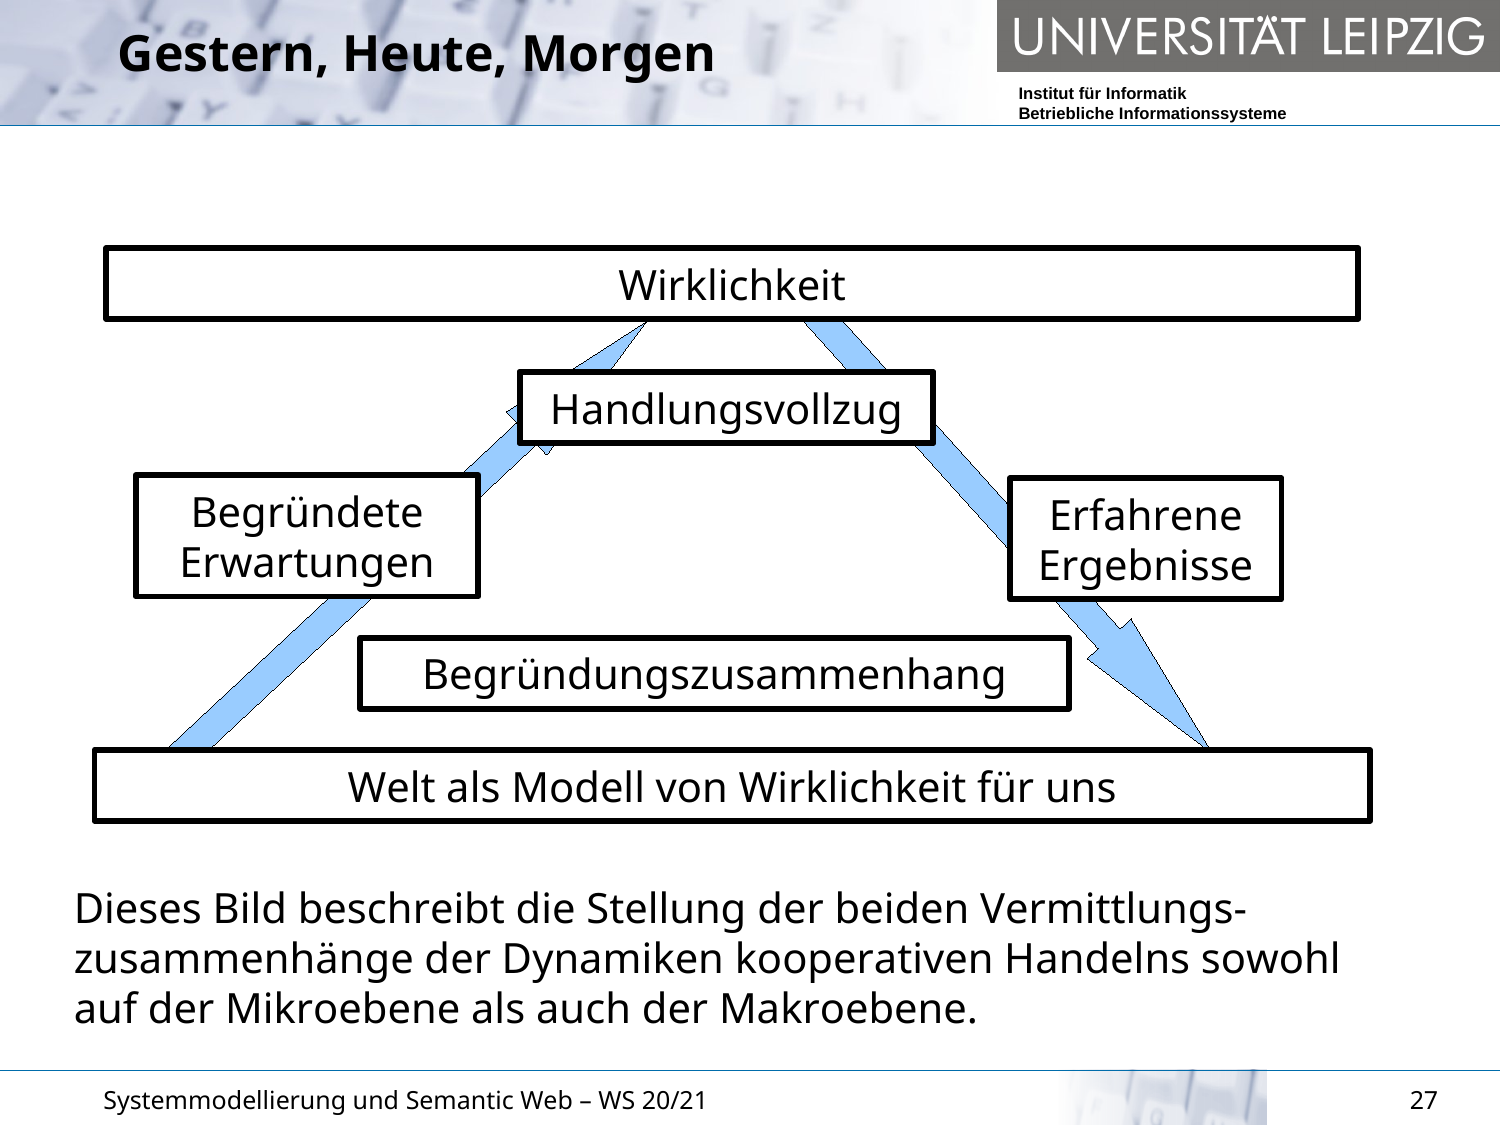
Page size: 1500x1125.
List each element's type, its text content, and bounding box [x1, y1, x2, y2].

text_box [1056, 602, 1209, 747]
text_box Begründete Erwartungen [135, 475, 479, 597]
text_box Erfahrene Ergebnisse [1009, 478, 1282, 600]
text_box [463, 404, 535, 497]
text_box Wirklichkeit [106, 248, 1359, 319]
text_box [915, 424, 1007, 548]
text_box Begründungszusammenhang [360, 637, 1069, 709]
text_box Welt als Modell von Wirklichkeit für uns [94, 750, 1371, 821]
text_box [538, 446, 554, 455]
text_box Gestern, Heute, Morgen [103, 13, 732, 90]
picture [1057, 1071, 1267, 1125]
text_box [168, 599, 371, 747]
picture [0, 0, 1500, 125]
text_box Dieses Bild beschreibt die Stellung der beiden Vermittlungs-zusammenhänge der Dynamiken kooperativen Handelns sowohl auf der Mikroebene als auch der Makroebene. [59, 874, 1394, 1039]
text_box Handlungsvollzug [519, 372, 934, 443]
text_box [572, 322, 647, 369]
text_box [804, 322, 887, 369]
